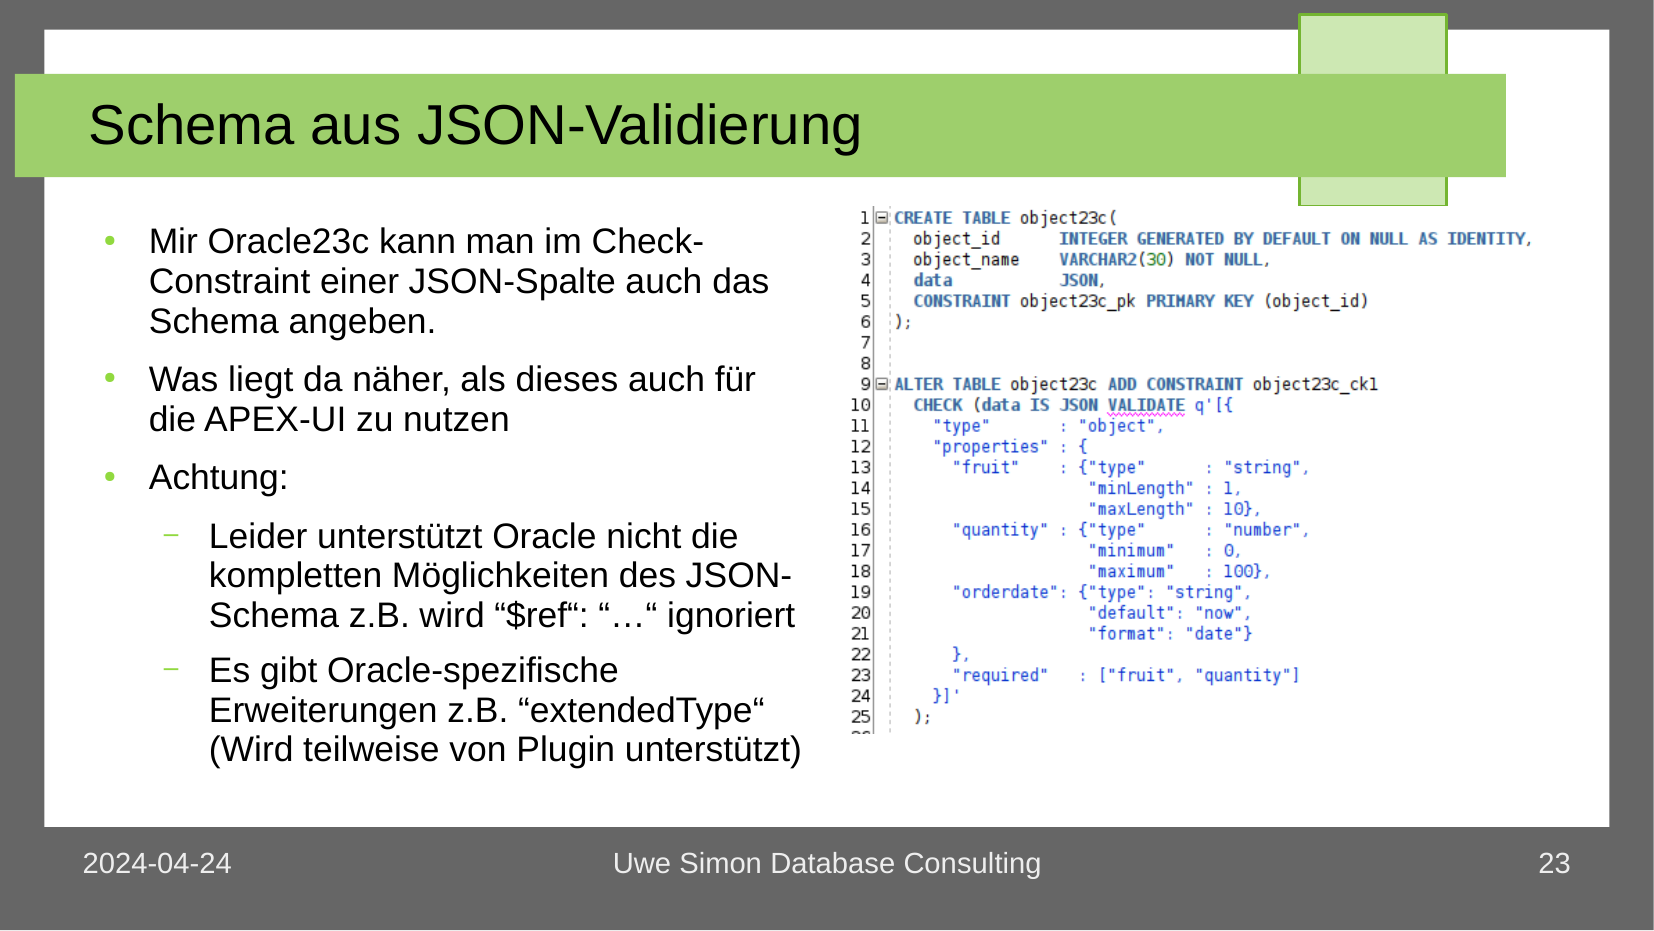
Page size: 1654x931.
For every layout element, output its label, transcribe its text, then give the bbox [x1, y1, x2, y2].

picture [848, 206, 1548, 734]
list Mir Oracle23c kann man im Check-Constraint einer JSON-Spalte auch das Schema angeben. Was liegt da näher, als dieses auch für die APEX-UI zu nutzen Achtung: Leider unterstützt Oracle nicht die kompletten Möglichkeiten des JSON-Schema z.B. wird “$ref“: “…“ ignoriert Es gibt Oracle-spezifische Erweiterungen z.B. “extendedType“ (Wird teilweise von Plugin unterstützt) [88, 221, 809, 813]
title Schema aus JSON-Validierung [88, 73, 1506, 178]
